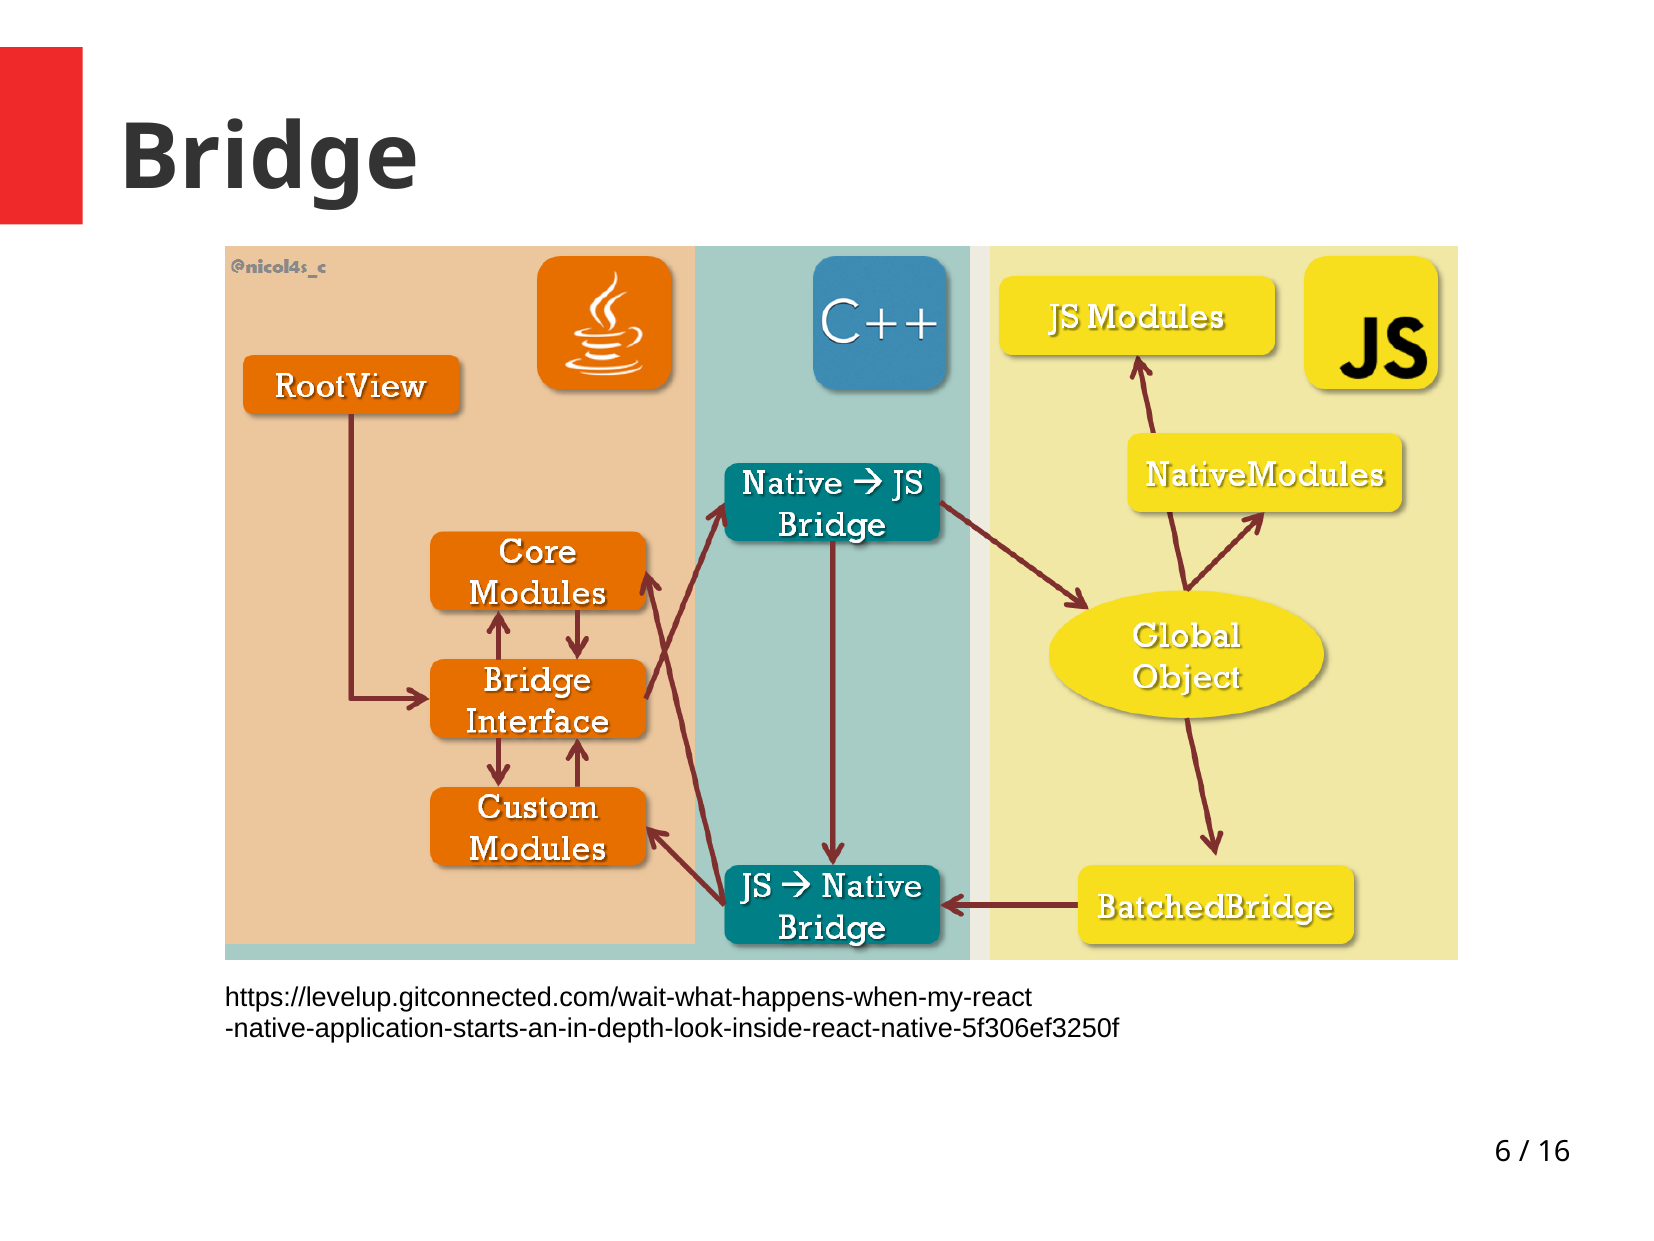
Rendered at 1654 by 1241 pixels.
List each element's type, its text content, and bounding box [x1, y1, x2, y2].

text_box https://levelup.gitconnected.com/wait-what-happens-when-my-react -native-application-starts-an-in-depth-look-inside-react-native-5f306ef3250f [210, 975, 1486, 1081]
title Bridge [118, 49, 1571, 257]
picture [225, 246, 1458, 961]
